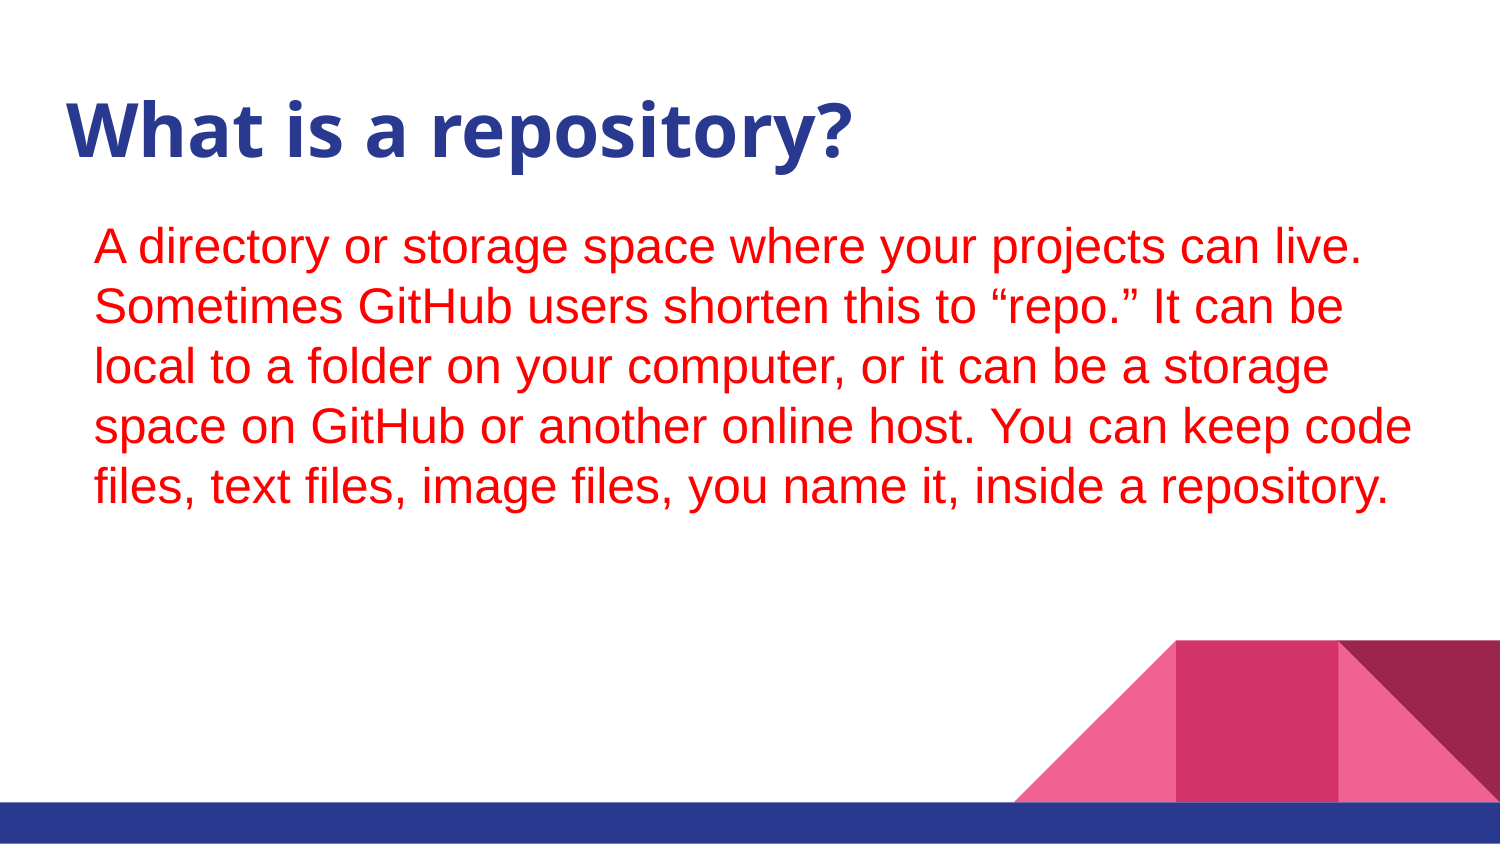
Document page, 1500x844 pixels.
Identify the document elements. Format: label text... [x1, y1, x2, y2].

title What is a repository? [51, 67, 1449, 167]
list A directory or storage space where your projects can live. Sometimes GitHub users shorten this to “repo.” It can be local to a folder on your computer, or it can be a storage space on GitHub or another online host. You can keep code files, text files, image files, you name it, inside a repository. [78, 199, 1477, 747]
